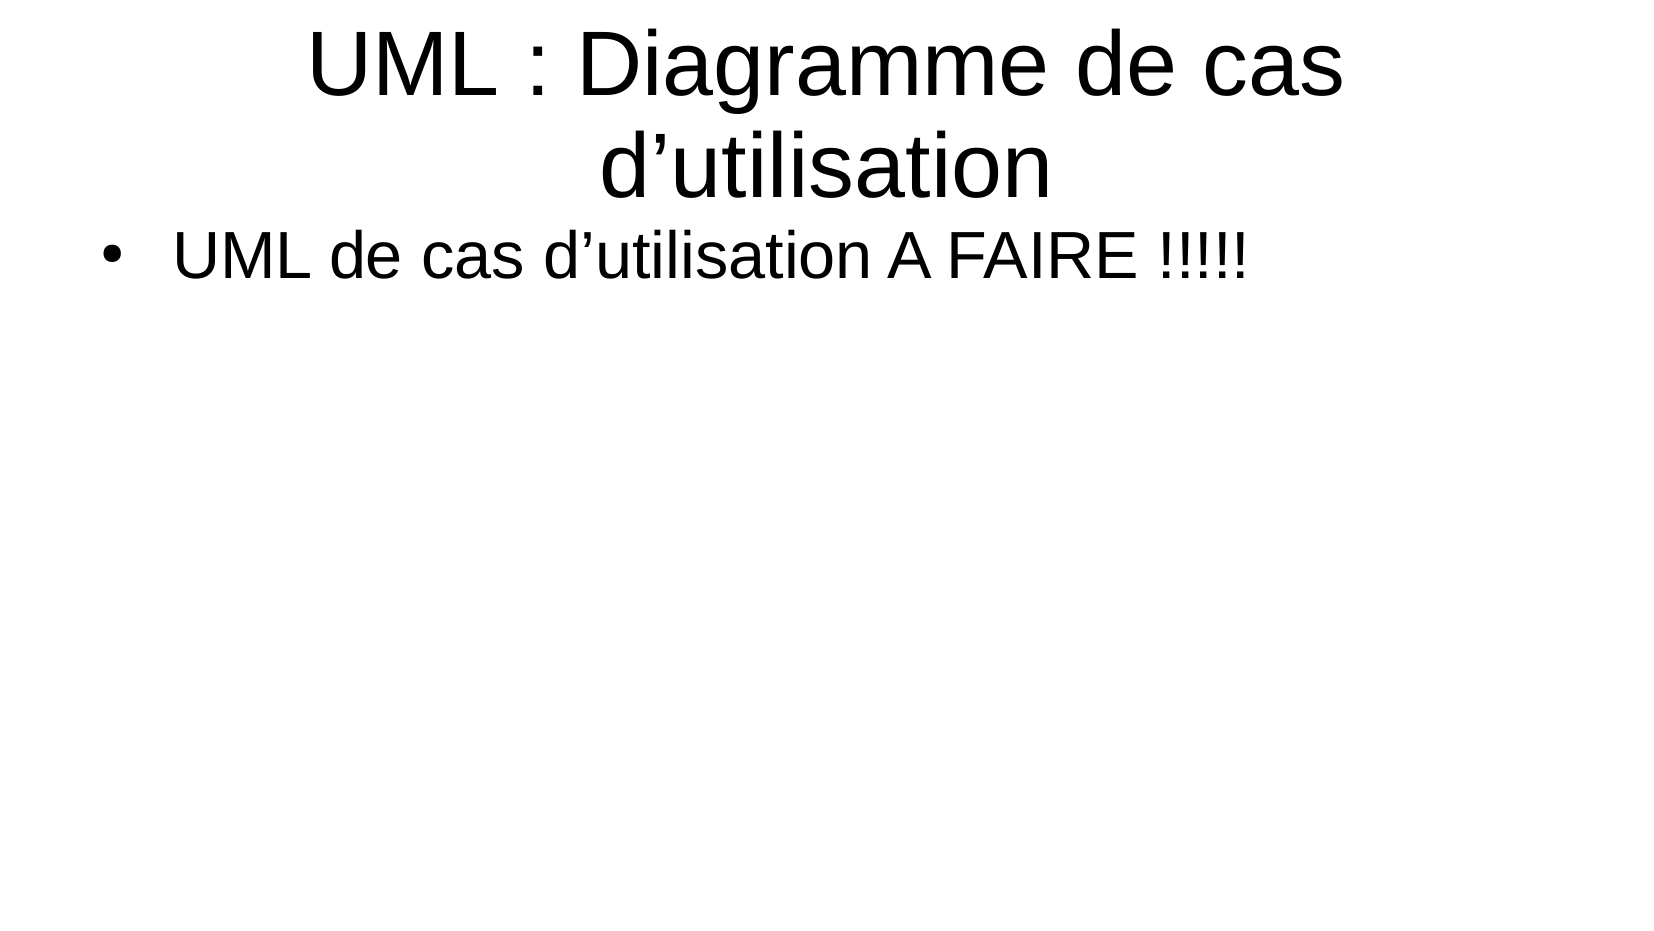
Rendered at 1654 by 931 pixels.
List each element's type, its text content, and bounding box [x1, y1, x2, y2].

title UML : Diagramme de cas d’utilisation [82, 12, 1571, 217]
list UML de cas d’utilisation A FAIRE !!!!! [82, 217, 1571, 758]
